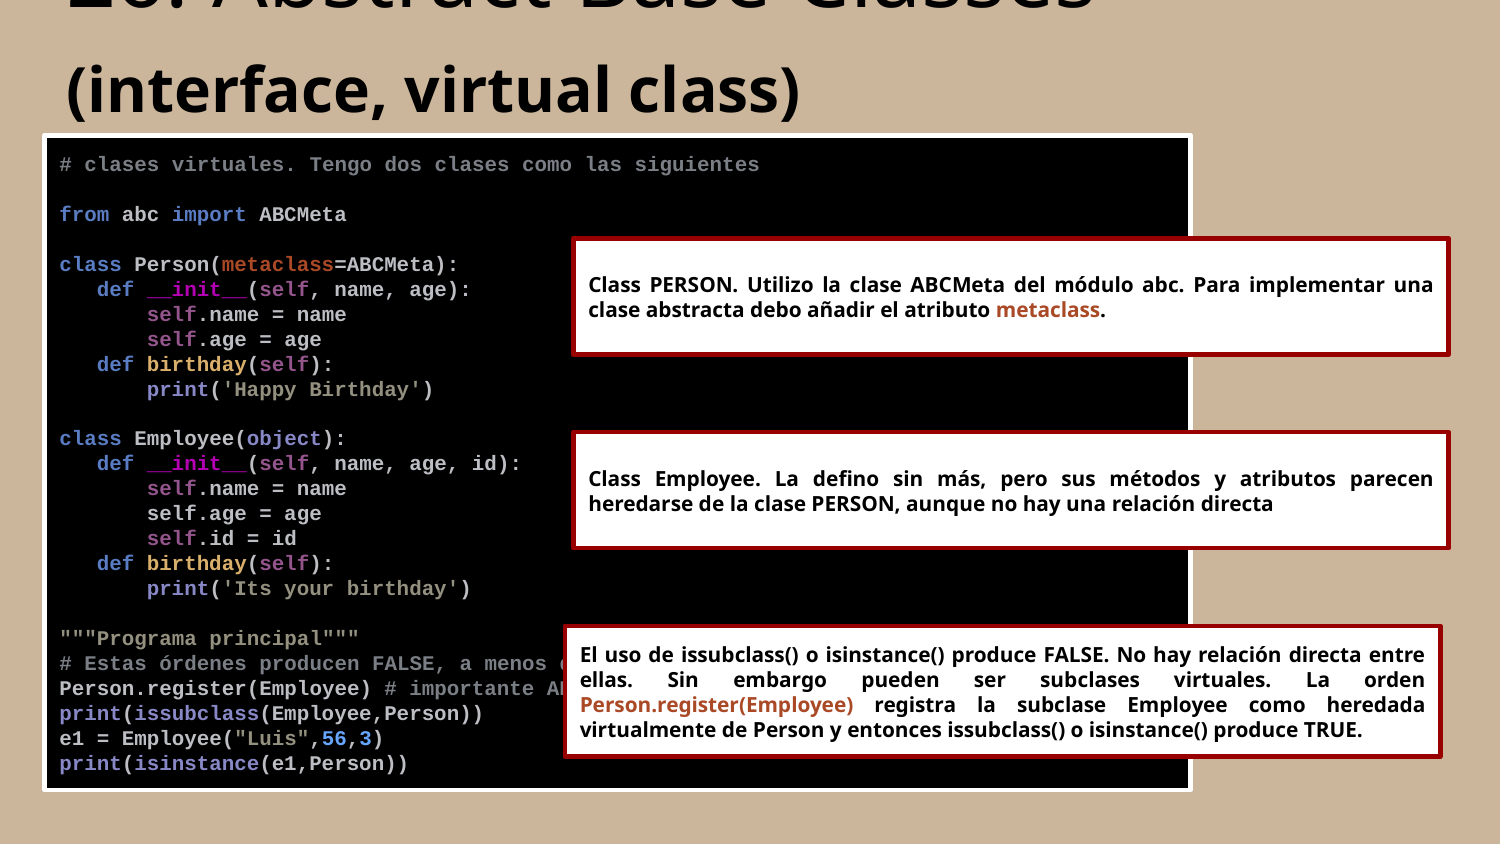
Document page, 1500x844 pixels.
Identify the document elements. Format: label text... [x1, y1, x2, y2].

text_box Class Employee. La defino sin más, pero sus métodos y atributos parecen heredarse de la clase PERSON, aunque no hay una relación directa [573, 432, 1449, 549]
text_box Class PERSON. Utilizo la clase ABCMeta del módulo abc. Para implementar una clase abstracta debo añadir el atributo metaclass. [573, 238, 1449, 355]
title 26. Abstract Base Classes (interface, virtual class) [51, 51, 1449, 146]
text_box # clases virtuales. Tengo dos clases como las siguientes from abc import ABCMeta class Person(metaclass=ABCMeta): def __init__(self, name, age): self.name = name self.age = age def birthday(self): print('Happy Birthday') class Employee(object): def __init__(self, name, age, id): self.name = name self.age = age self.id = id def birthday(self): print('Its your birthday') """Programa principal""" # Estas órdenes producen FALSE, a menos que introduzca la orden register Person.register(Employee) # importante AHORA Employee es una subclase virtual de Person print(issubclass(Employee,Person)) e1 = Employee("Luis",56,3) print(isinstance(e1,Person)) [44, 135, 1191, 790]
text_box El uso de issubclass() o isinstance() produce FALSE. No hay relación directa entre ellas. Sin embargo pueden ser subclases virtuales. La orden Person.register(Employee) registra la subclase Employee como heredada virtualmente de Person y entonces issubclass() o isinstance() produce TRUE. [564, 625, 1441, 757]
